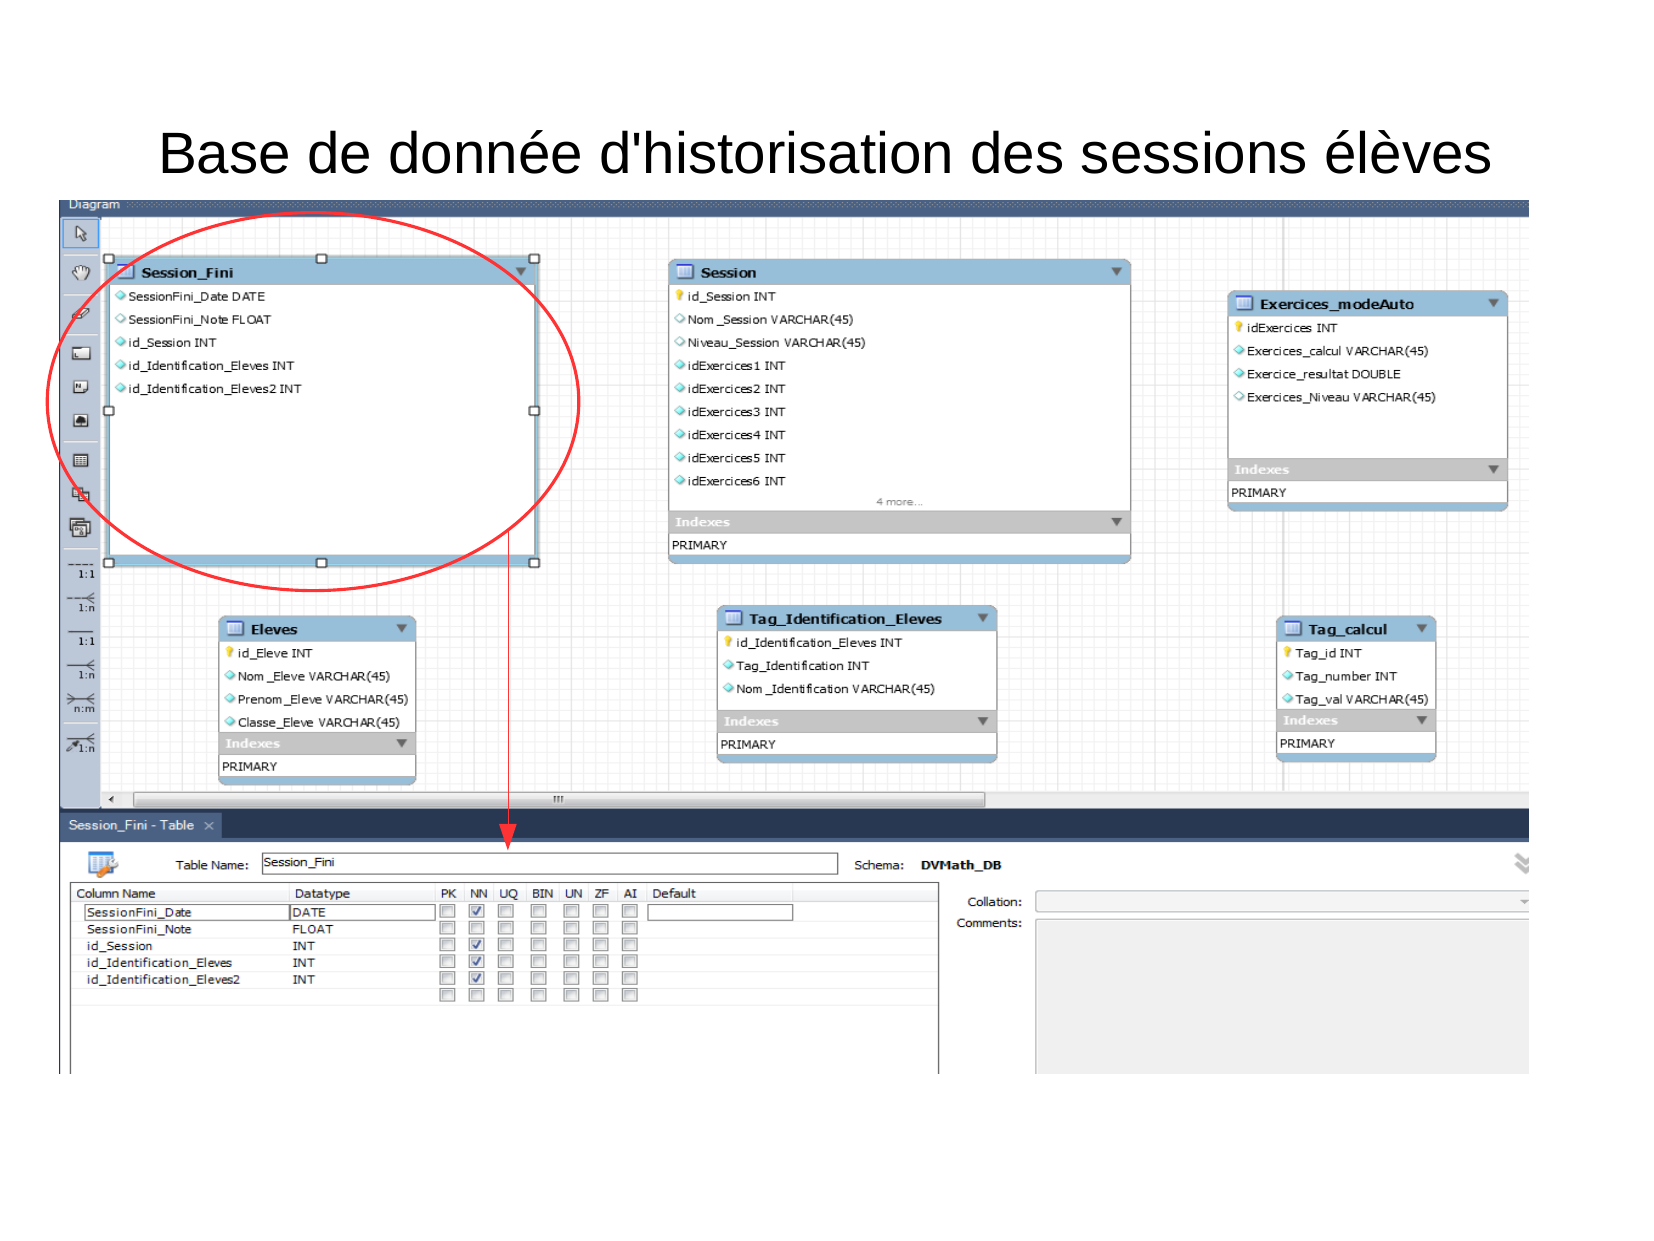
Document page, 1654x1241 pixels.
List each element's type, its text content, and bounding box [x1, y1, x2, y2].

title Base de donnée d'historisation des sessions élèves [82, 49, 1571, 257]
text_box [47, 212, 579, 591]
picture [59, 200, 1529, 1074]
